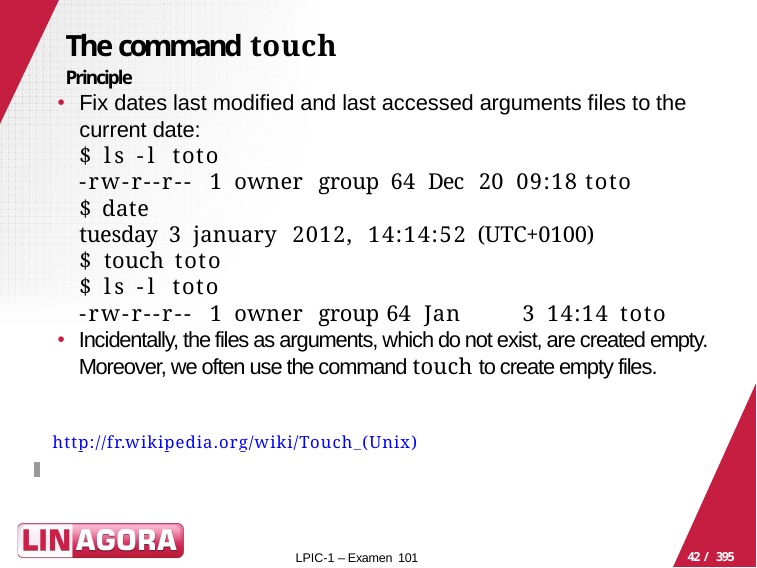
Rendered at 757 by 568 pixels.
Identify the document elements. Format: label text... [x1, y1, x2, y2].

text_box [17, 520, 184, 562]
text_box LPIC-1 – Examen 101 [293, 549, 420, 568]
text_box <numéro> / 395 [683, 549, 747, 568]
text_box The command touch [63, 26, 697, 65]
picture [0, 0, 352, 352]
text_box Principle Fix dates last modified and last accessed arguments files to the current date: $ ls -l toto -rw-r--r-- 1 owner group 64 Dec 20 09:18 toto $ date tuesday 3 january 2012, 14:14:52 (UTC+0100) $ touch toto $ ls -l toto -rw-r--r-- 1 owner group 64 Jan 3 14:14 toto Incidentally, the files as arguments, which do not exist, are created empty. Moreover, we often use the command touch to create empty files. http://fr.wikipedia.org/wiki/Touch_(Unix) [50, 65, 725, 514]
